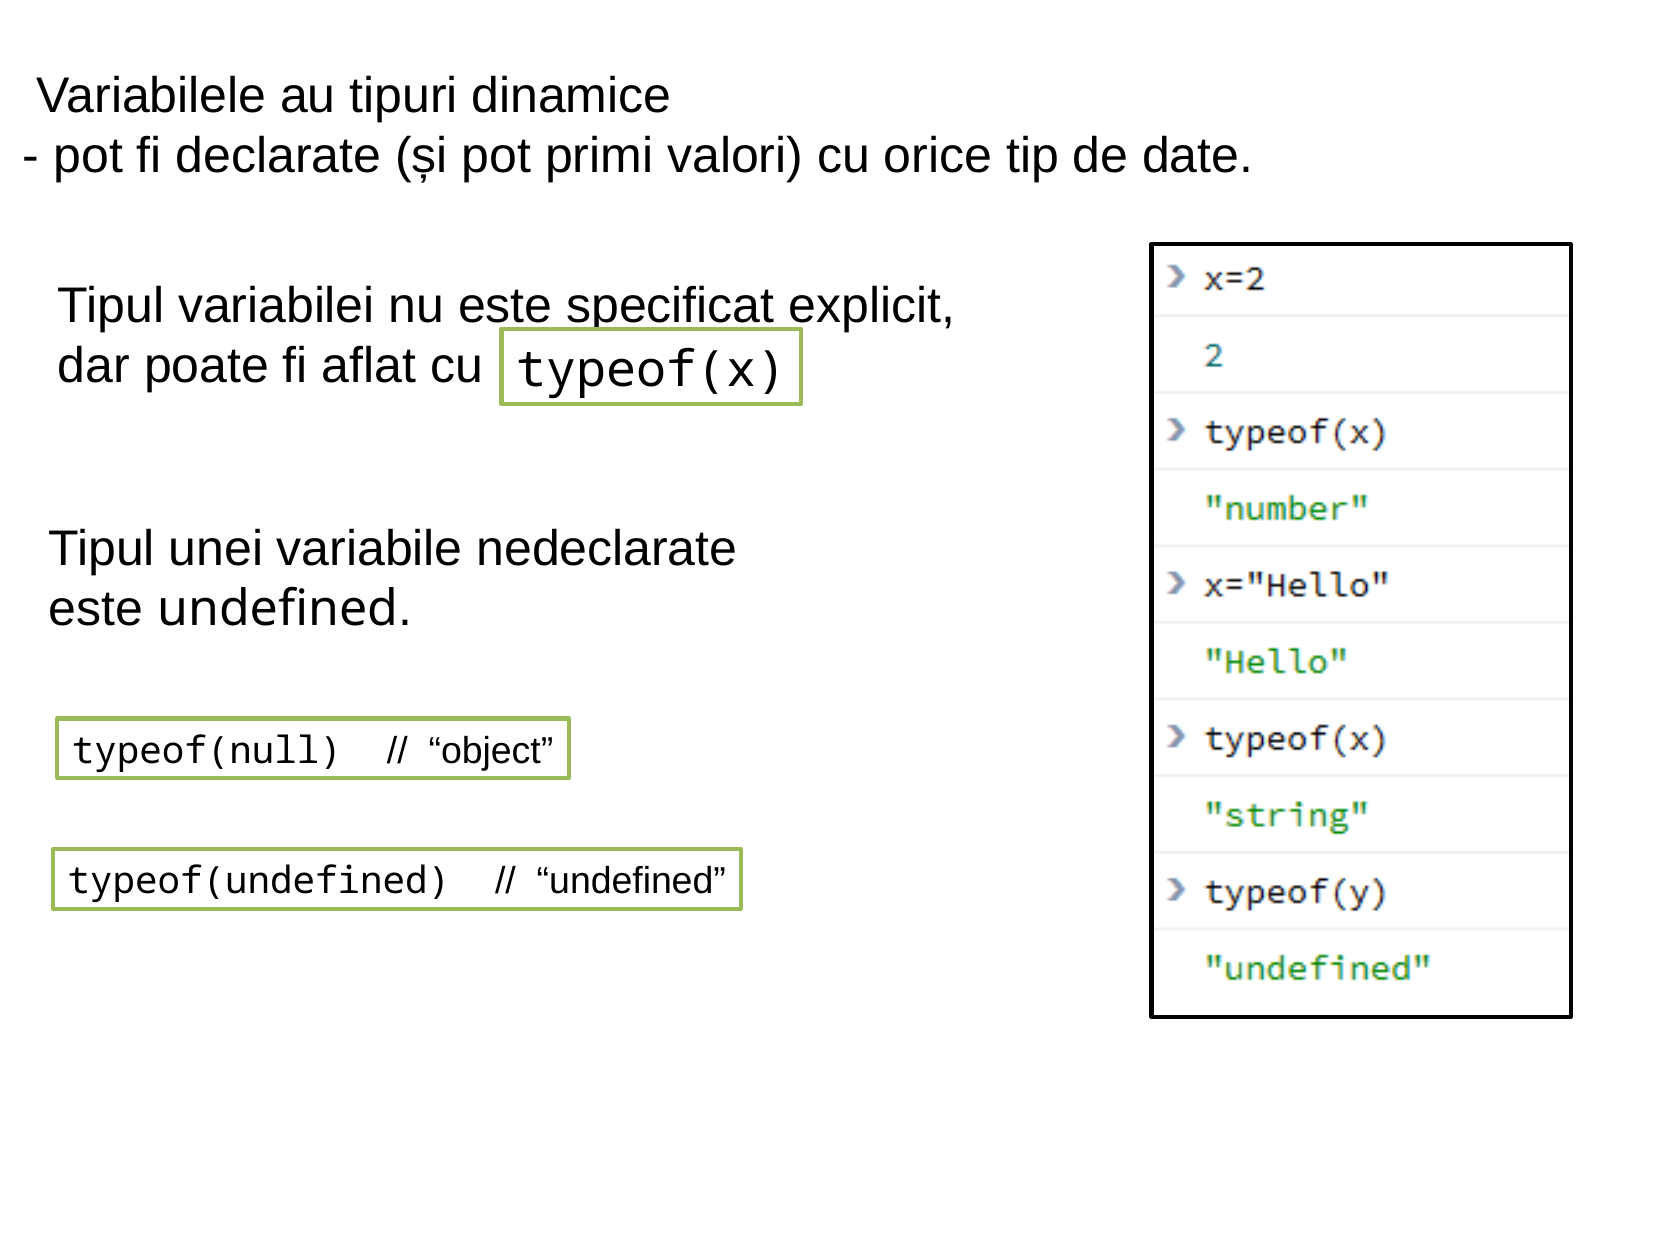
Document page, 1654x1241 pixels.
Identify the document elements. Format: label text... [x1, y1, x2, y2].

text_box Variabilele au tipuri dinamice - pot fi declarate (și pot primi valori) cu orice tip de date. [0, 55, 1270, 446]
picture [1153, 246, 1569, 1015]
text_box Tipul variabilei nu este specificat explicit, dar poate fi aflat cu [43, 265, 1149, 461]
text_box typeof(undefined) // “undefined” [52, 848, 741, 909]
text_box Tipul unei variabile nedeclarate este undefined. [33, 508, 767, 644]
text_box typeof(null) // “object” [57, 718, 569, 779]
text_box typeof(x) [501, 328, 802, 404]
